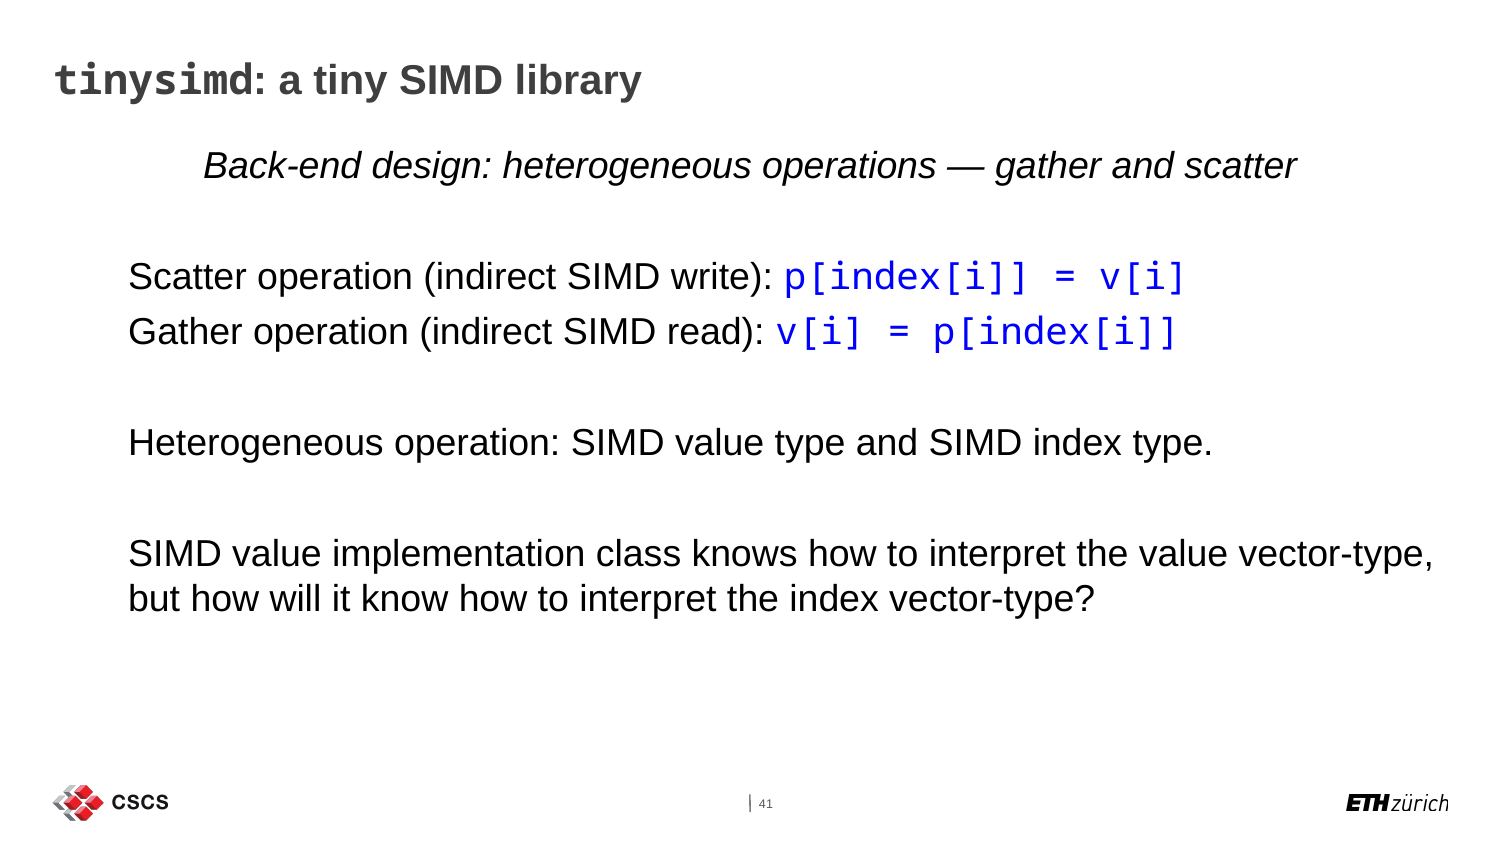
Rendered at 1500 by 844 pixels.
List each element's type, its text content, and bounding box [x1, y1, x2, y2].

picture [1346, 794, 1448, 811]
slide_number <number> [750, 794, 798, 813]
list Back-end design: heterogeneous operations — gather and scatter Scatter operation (indirect SIMD write): p[index[i]] = v[i] Gather operation (indirect SIMD read): v[i] = p[index[i]] Heterogeneous operation: SIMD value type and SIMD index type. SIMD value implementation class knows how to interpret the value vector-type, but how will it know how to interpret the index vector-type? [53, 133, 1447, 767]
picture [43, 775, 177, 830]
title tinysimd: a tiny SIMD library [53, 5, 1447, 112]
